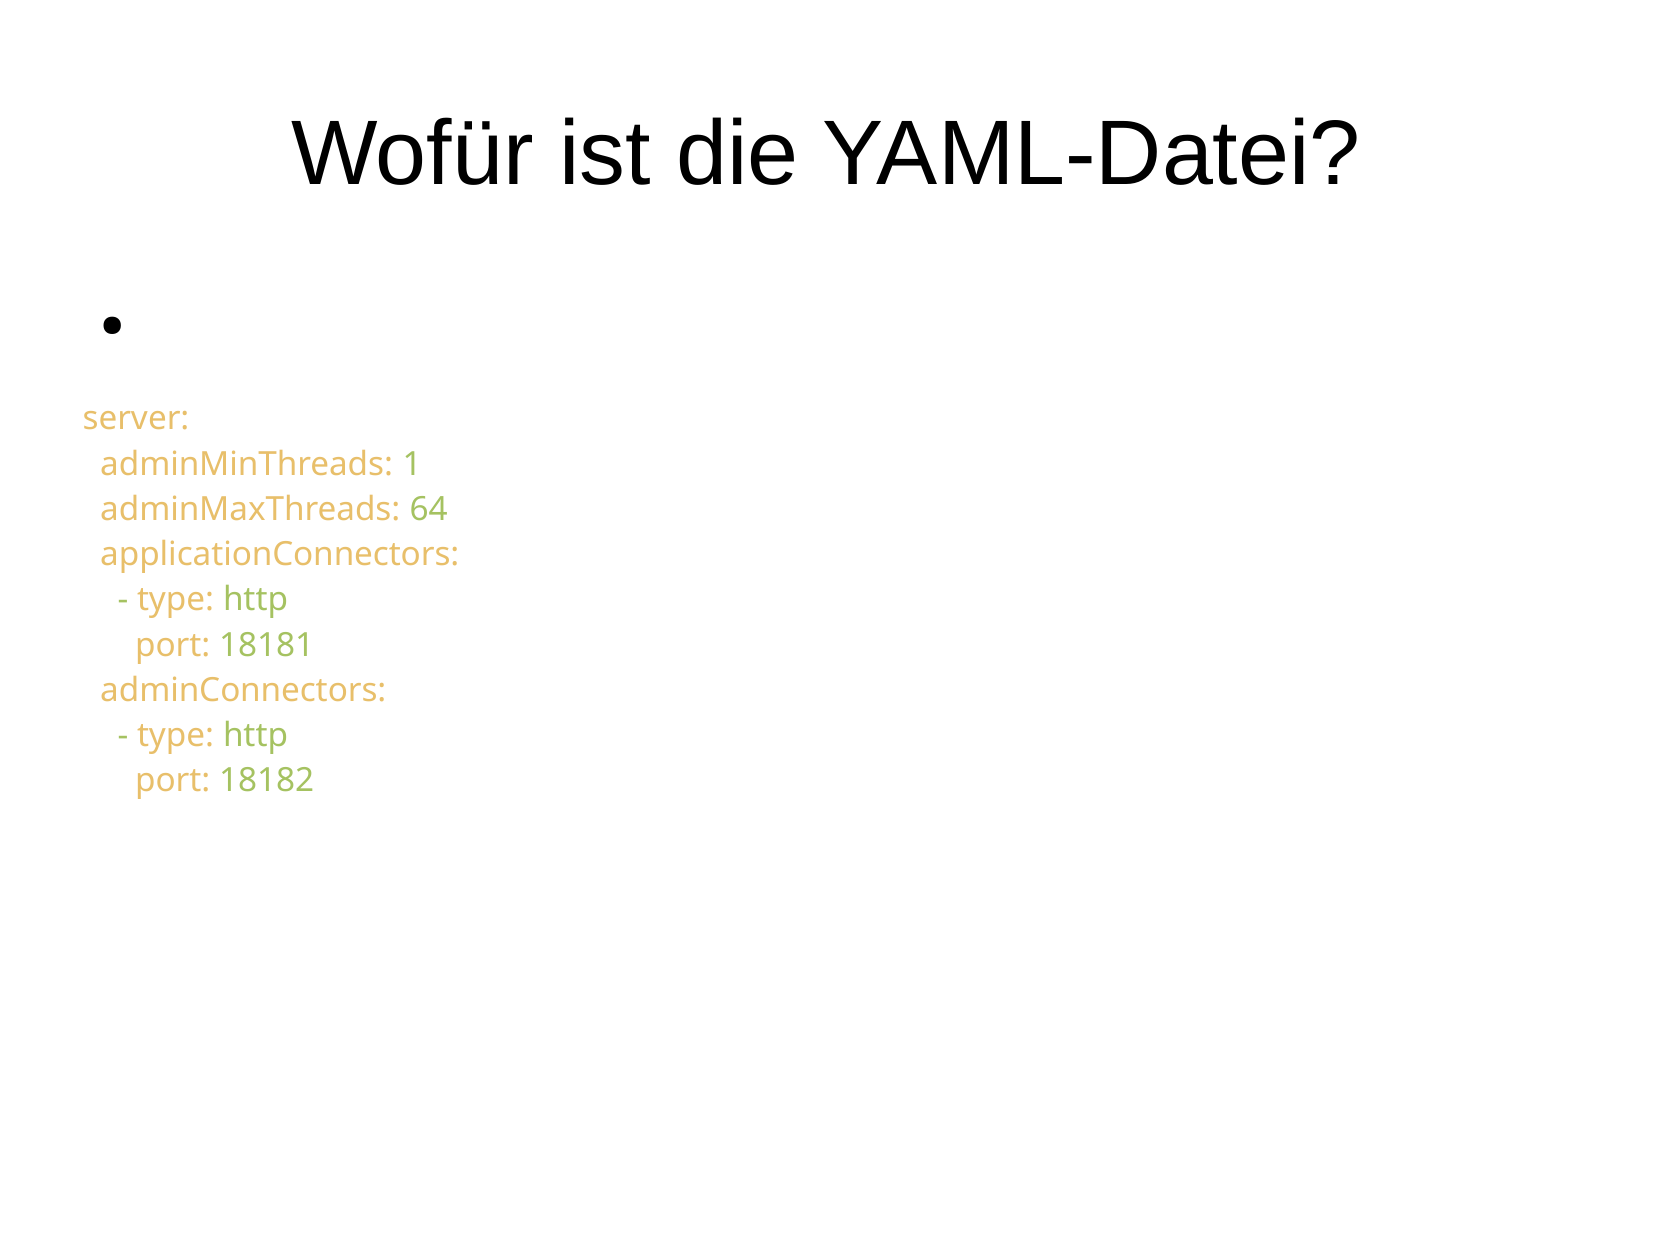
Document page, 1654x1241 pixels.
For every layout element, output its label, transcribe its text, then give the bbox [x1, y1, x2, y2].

list server: adminMinThreads: 1 adminMaxThreads: 64 applicationConnectors: - type: http port: 18181 adminConnectors: - type: http port: 18182 [82, 290, 1571, 1109]
title Wofür ist die YAML-Datei? [82, 49, 1571, 257]
